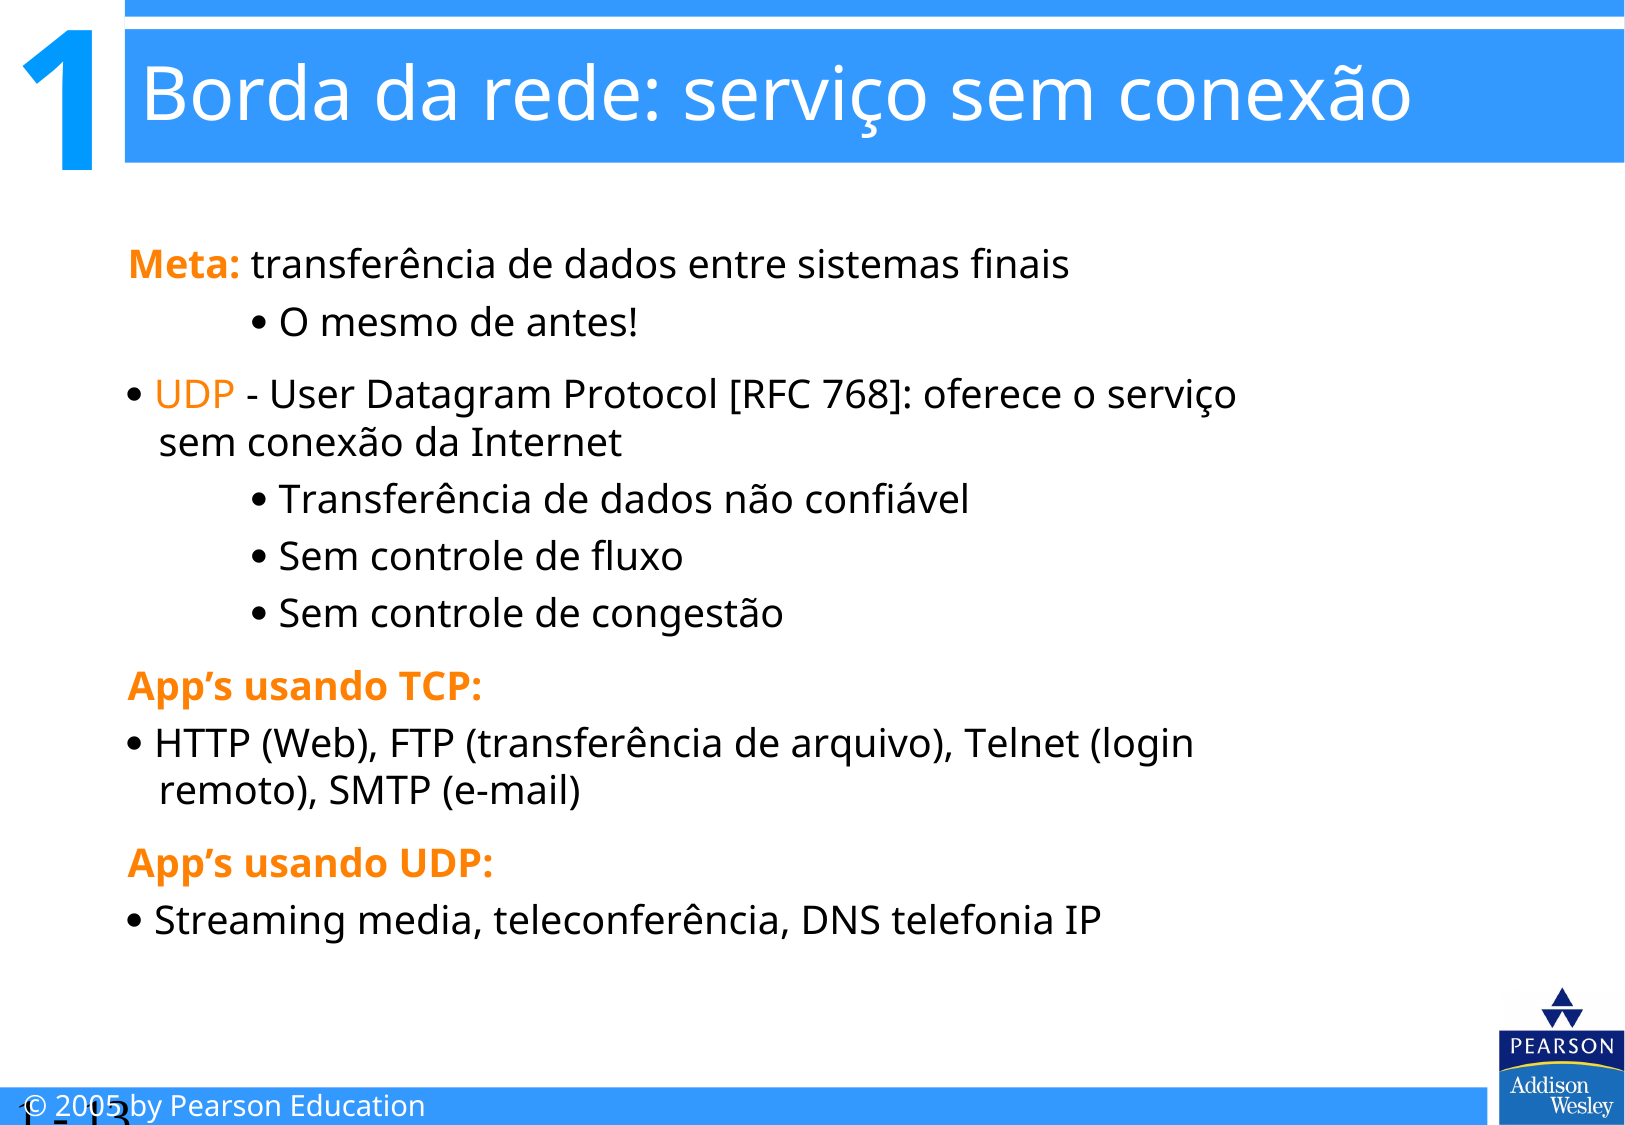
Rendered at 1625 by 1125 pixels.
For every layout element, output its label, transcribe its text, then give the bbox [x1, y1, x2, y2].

picture [1499, 987, 1625, 1125]
text_box Borda da rede: serviço sem conexão [125, 37, 1625, 138]
list Meta: transferência de dados entre sistemas finais  O mesmo de antes!  UDP - User Datagram Protocol [RFC 768]: oferece o serviço sem conexão da Internet  Transferência de dados não confiável  Sem controle de fluxo  Sem controle de congestão App’s usando TCP:  HTTP (Web), FTP (transferência de arquivo), Telnet (login remoto), SMTP (e-mail) App’s usando UDP:  Streaming media, teleconferência, DNS telefonia IP [112, 231, 1279, 1050]
